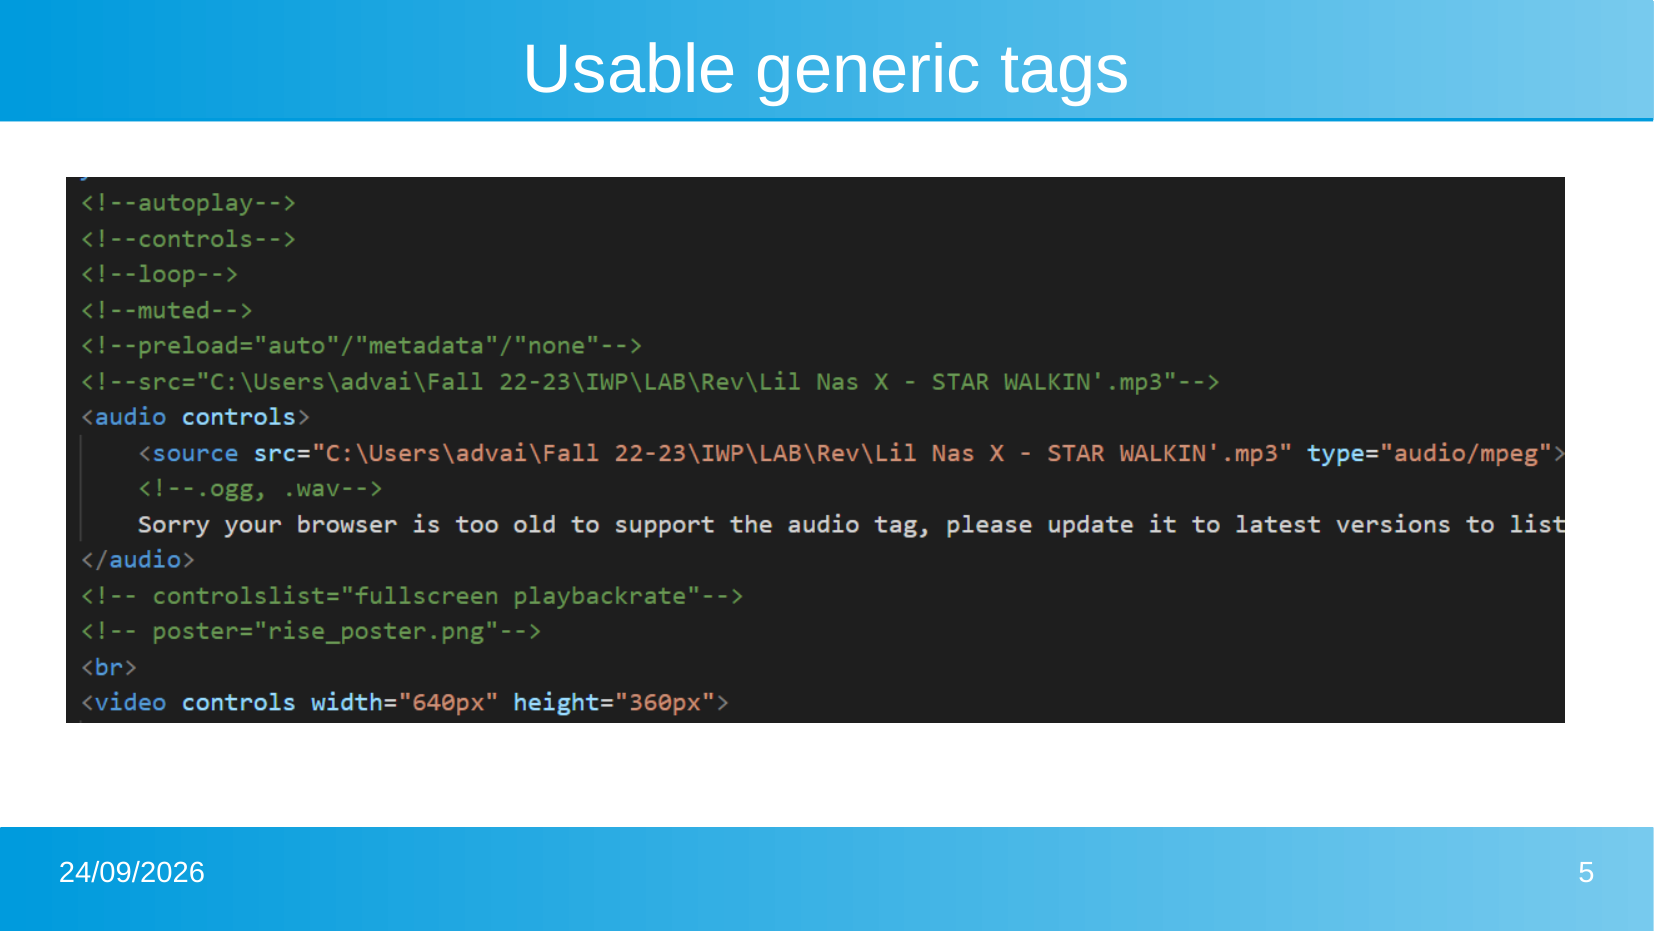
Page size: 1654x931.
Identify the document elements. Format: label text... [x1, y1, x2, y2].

title Usable generic tags [59, 29, 1595, 108]
picture [66, 177, 1565, 723]
